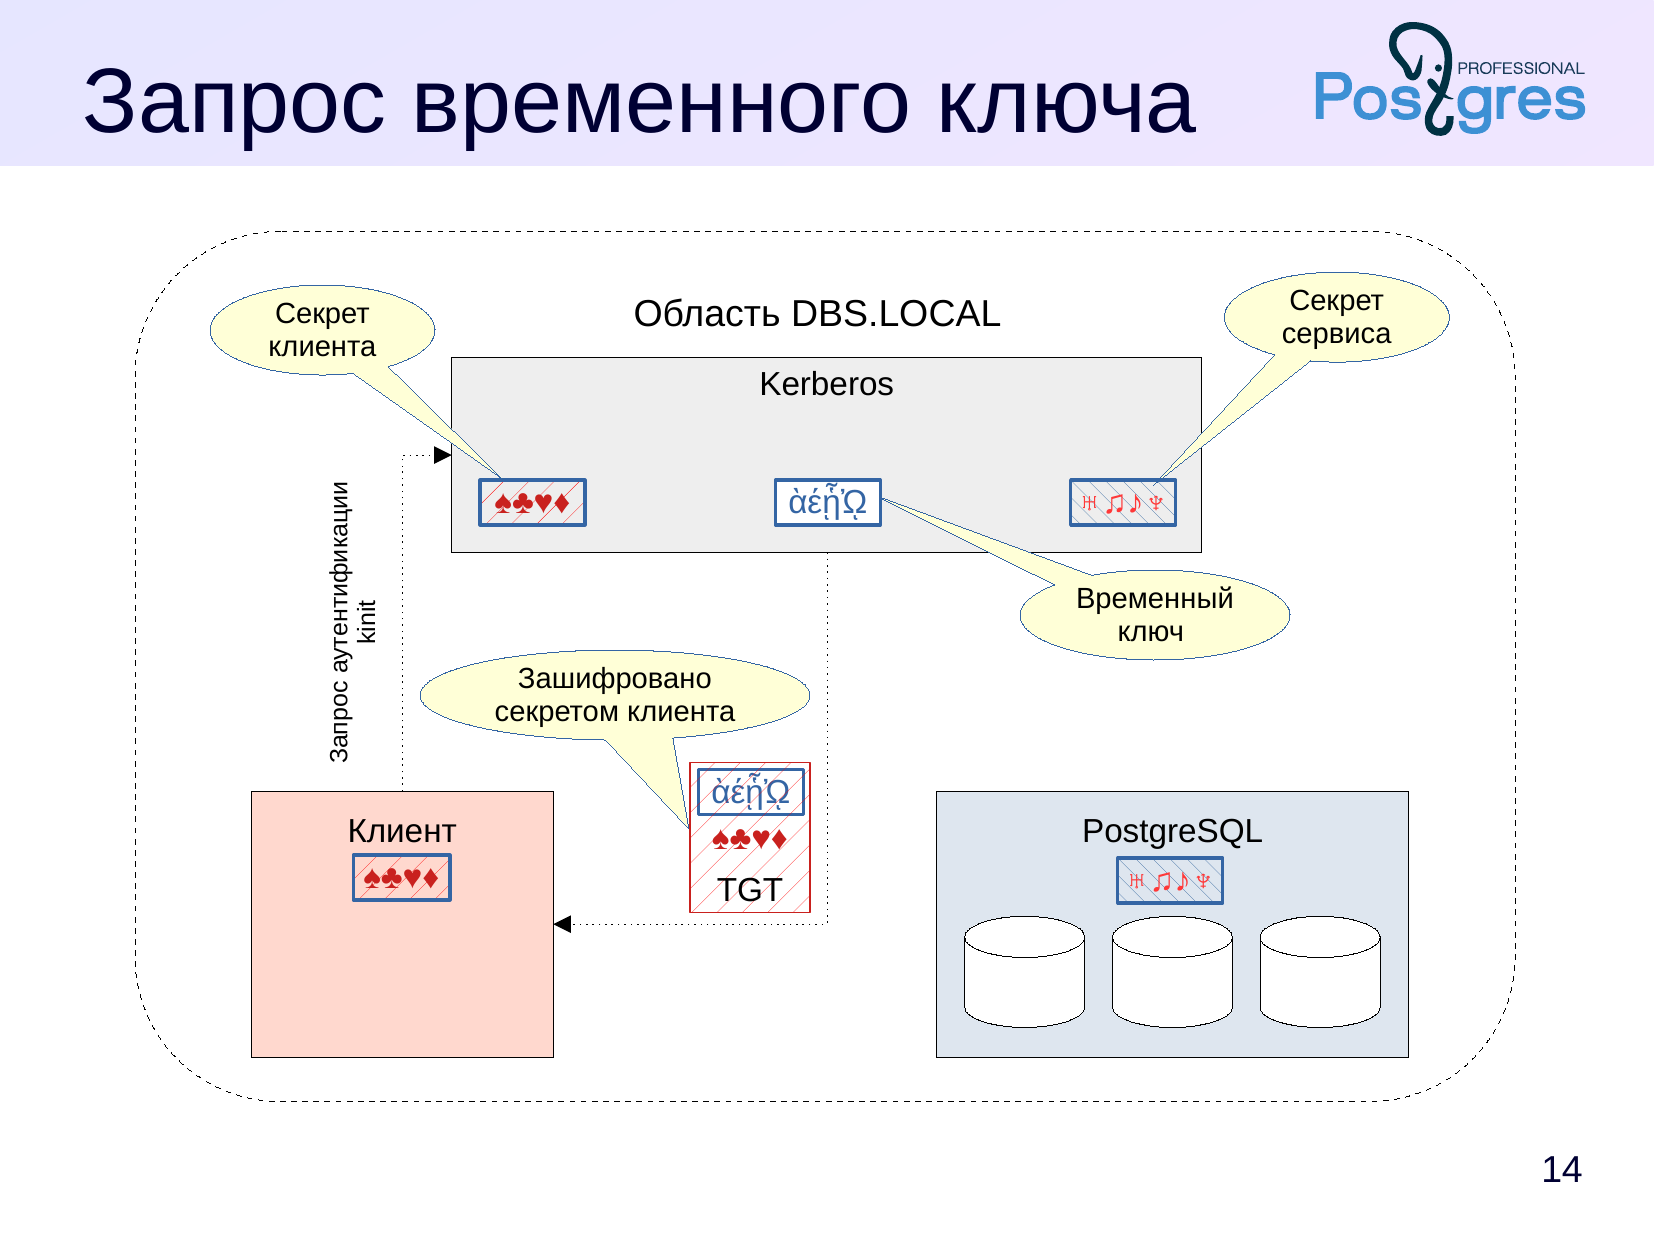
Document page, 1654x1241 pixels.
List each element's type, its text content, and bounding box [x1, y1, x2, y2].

text_box ♠♣♥♦ [480, 480, 586, 526]
text_box [1112, 939, 1233, 1028]
text_box PostgreSQL [936, 791, 1409, 1058]
title Запрос временного ключа [82, 49, 1252, 153]
text_box Временный ключ [881, 497, 1291, 661]
text_box ♅♫♪♆ [1117, 857, 1223, 903]
text_box ♠♣♥♦ [690, 762, 811, 913]
text_box [1260, 938, 1381, 1028]
text_box ὰέᾗᾨ [775, 480, 881, 526]
text_box ♠♣♥♦ [353, 855, 451, 901]
text_box Секрет сервиса [1158, 272, 1450, 480]
text_box Зашифровано секретом клиента [420, 650, 810, 829]
text_box TGT [705, 867, 796, 913]
text_box Kerberos [451, 357, 1202, 553]
text_box Область DBS.LOCAL [600, 285, 1036, 346]
text_box Секрет клиента [210, 285, 503, 480]
text_box Клиент [251, 791, 554, 1058]
text_box ♅♫♪♆ [1070, 480, 1176, 526]
text_box [964, 938, 1085, 1028]
text_box Запрос аутентификации kinit [300, 465, 406, 781]
